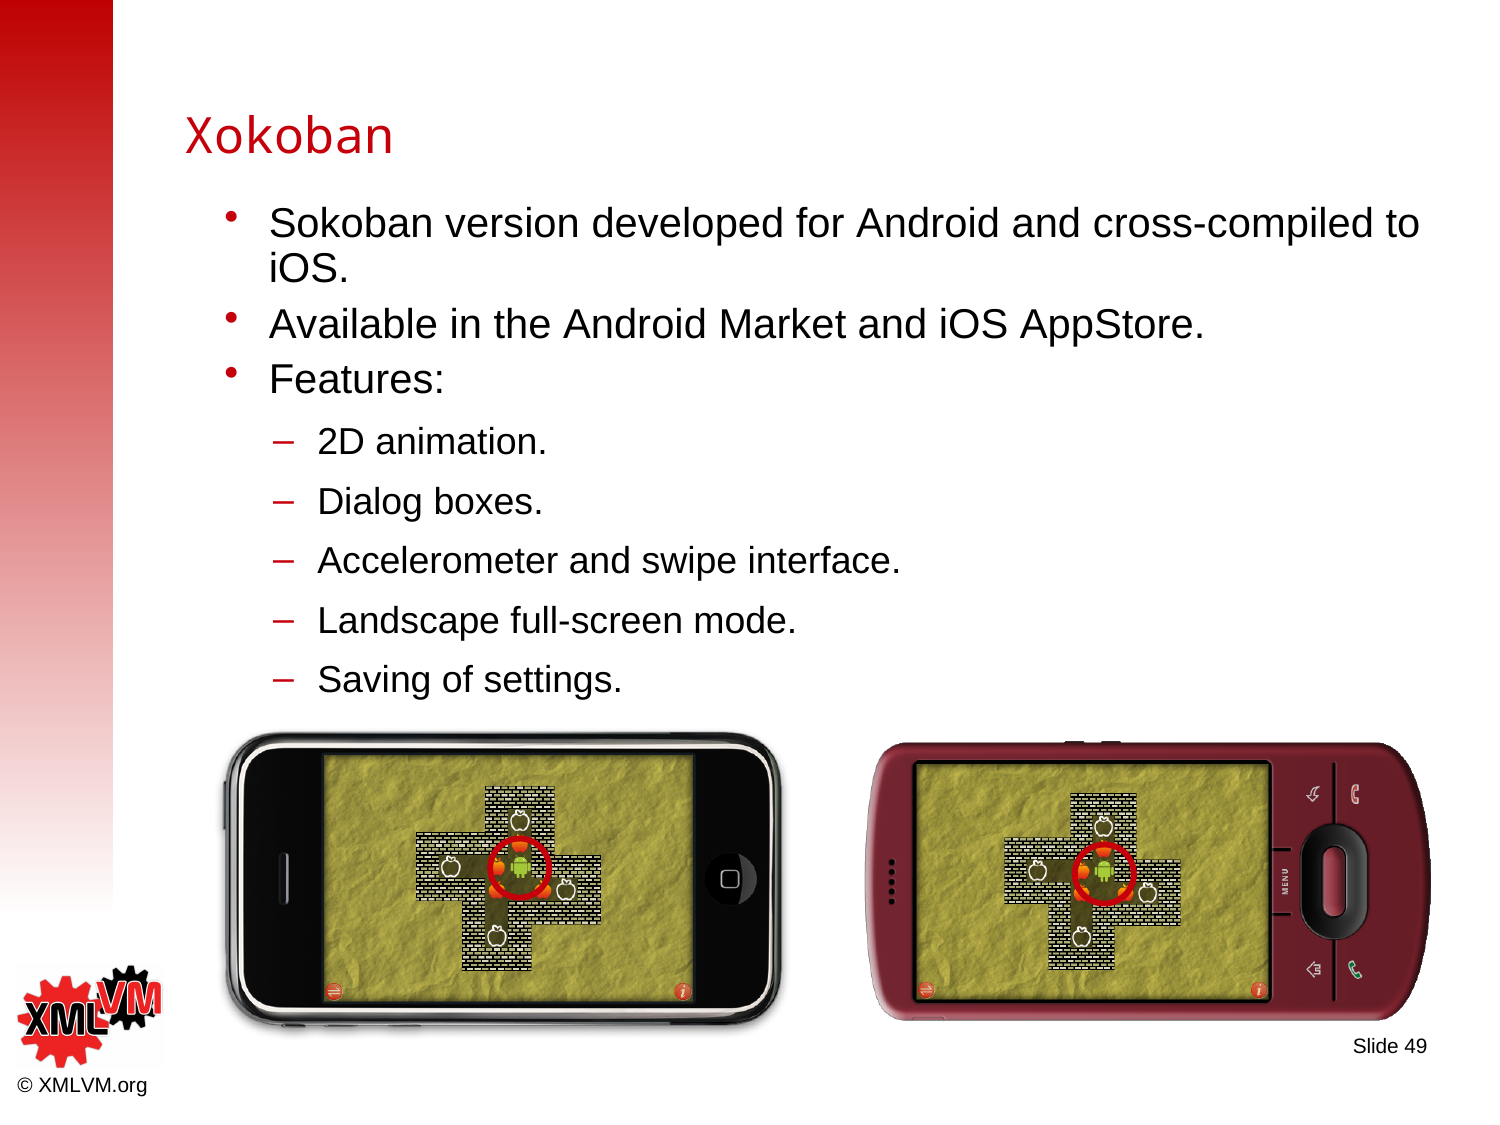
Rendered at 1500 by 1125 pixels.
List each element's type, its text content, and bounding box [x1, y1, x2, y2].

picture [862, 723, 1453, 1022]
list Sokoban version developed for Android and cross-compiled to iOS. Available in the Android Market and iOS AppStore. Features: 2D animation. Dialog boxes. Accelerometer and swipe interface. Landscape full-screen mode. Saving of settings. [224, 201, 1447, 703]
picture [16, 964, 164, 1069]
title Xokoban [170, 74, 1447, 200]
picture [212, 723, 804, 1042]
